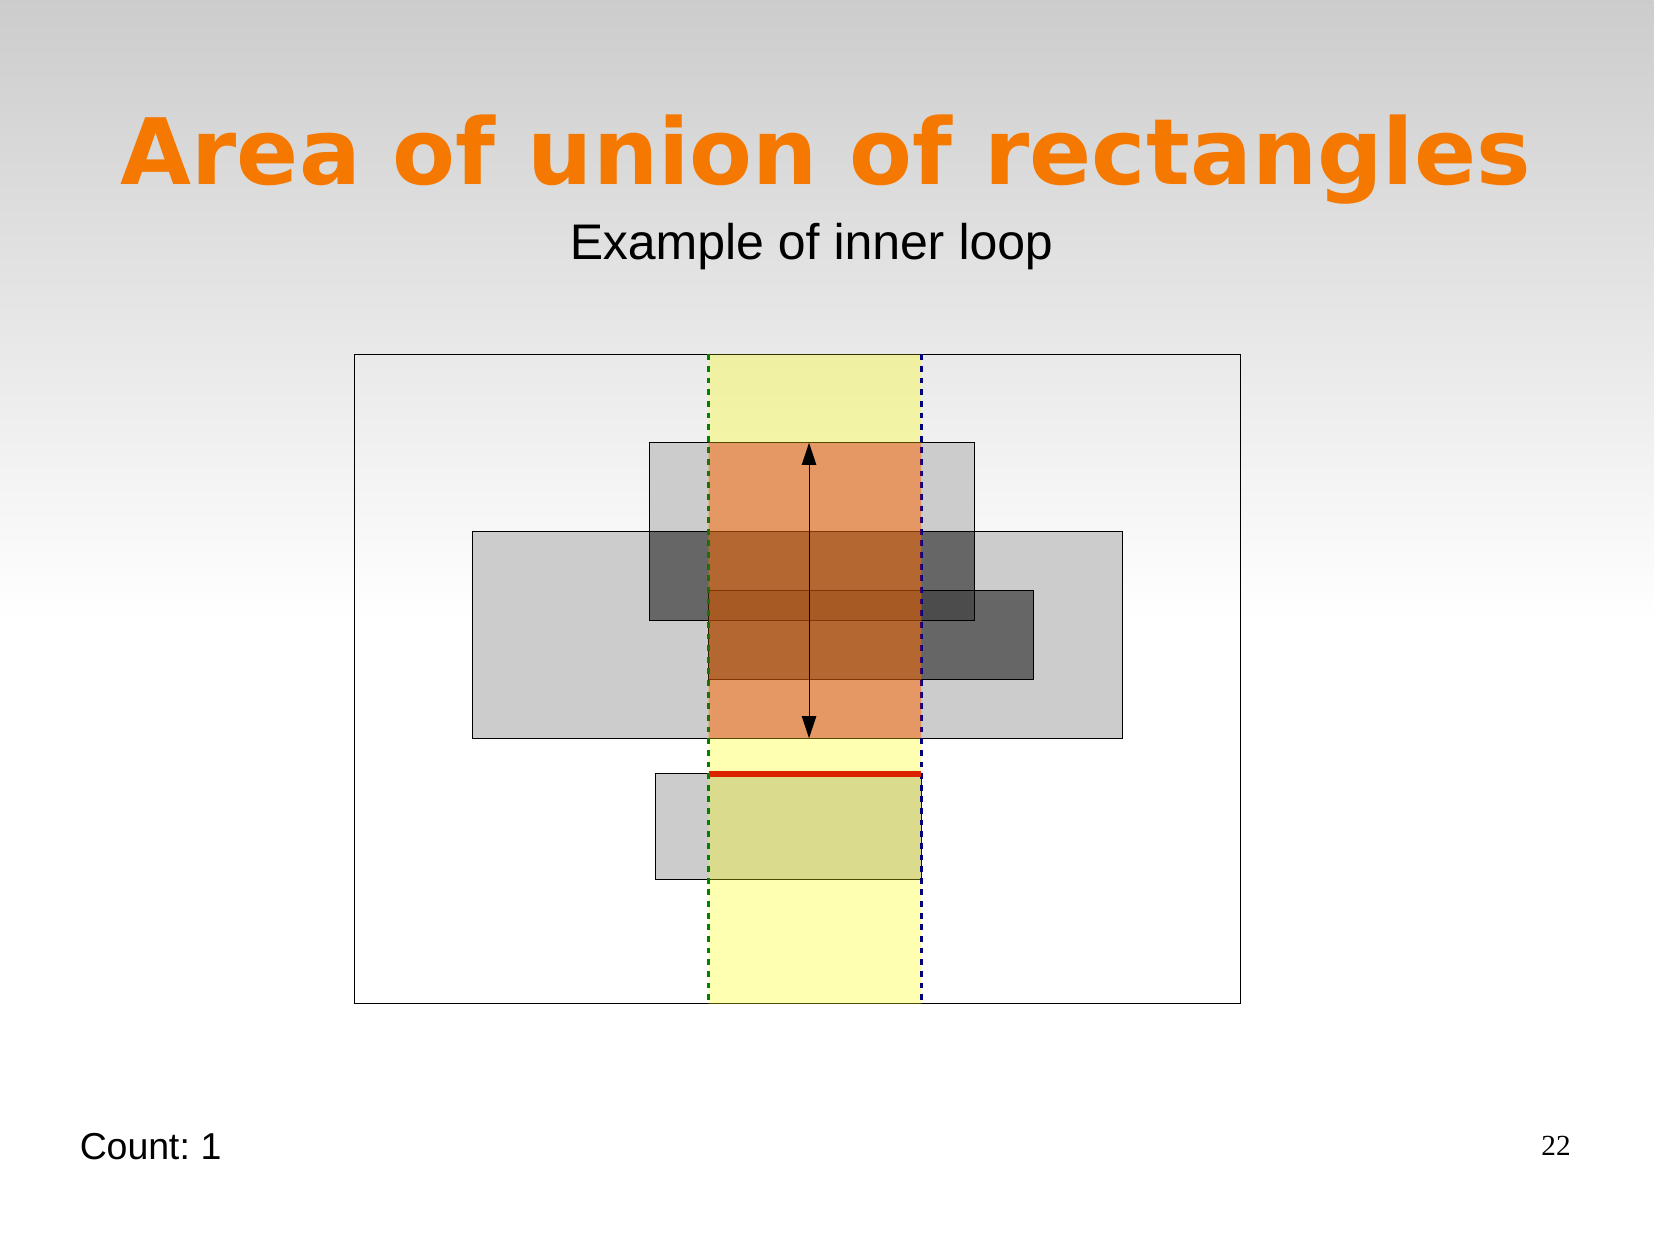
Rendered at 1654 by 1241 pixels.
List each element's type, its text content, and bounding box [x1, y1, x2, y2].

text_box Example of inner loop [555, 206, 1087, 278]
text_box [472, 354, 1123, 773]
text_box Count: 1 [64, 1118, 272, 1176]
title Area of union of rectangles [82, 49, 1571, 257]
text_box [655, 773, 922, 1004]
